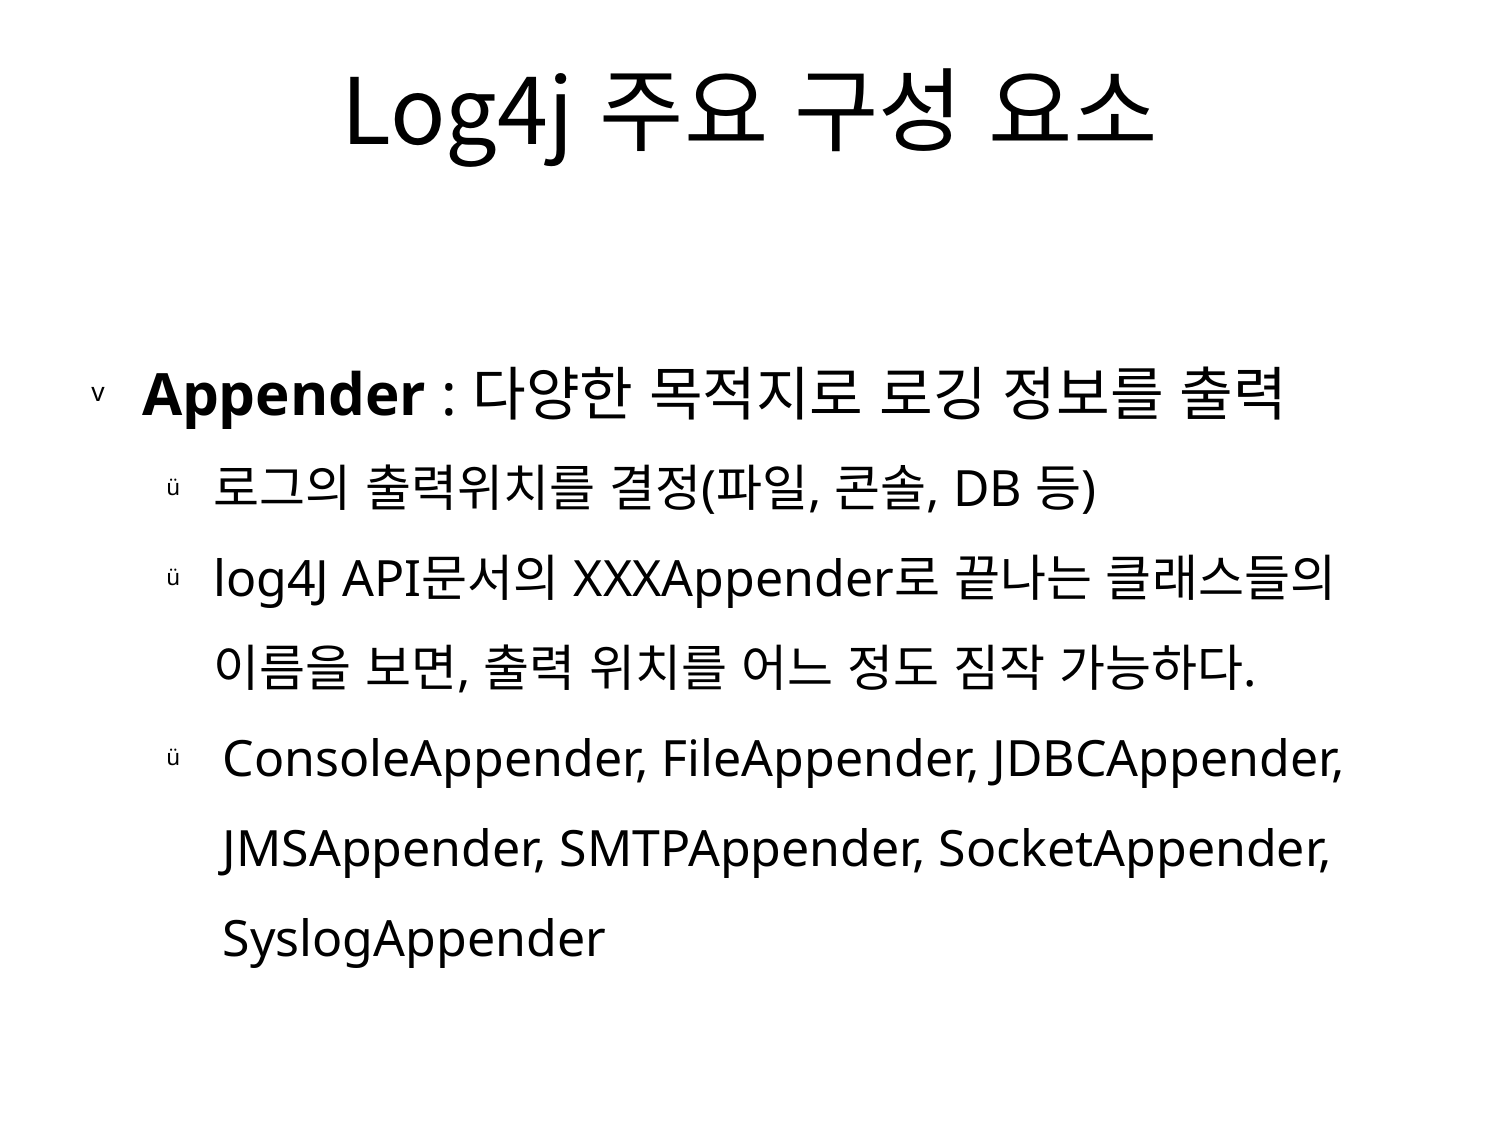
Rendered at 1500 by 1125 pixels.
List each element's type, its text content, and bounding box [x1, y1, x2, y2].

title Log4j 주요 구성 요소 [75, 45, 1425, 233]
text_box Appender : 다양한 목적지로 로깅 정보를 출력 로그의 출력위치를 결정(파일, 콘솔, DB 등) log4J API문서의 XXXAppender로 끝나는 클래스들의 이름을 보면, 출력 위치를 어느 정도 짐작 가능하다. ConsoleAppender, FileAppender, JDBCAppender, JMSAppender, SMTPAppender, SocketAppender, SyslogAppender [76, 314, 1471, 975]
